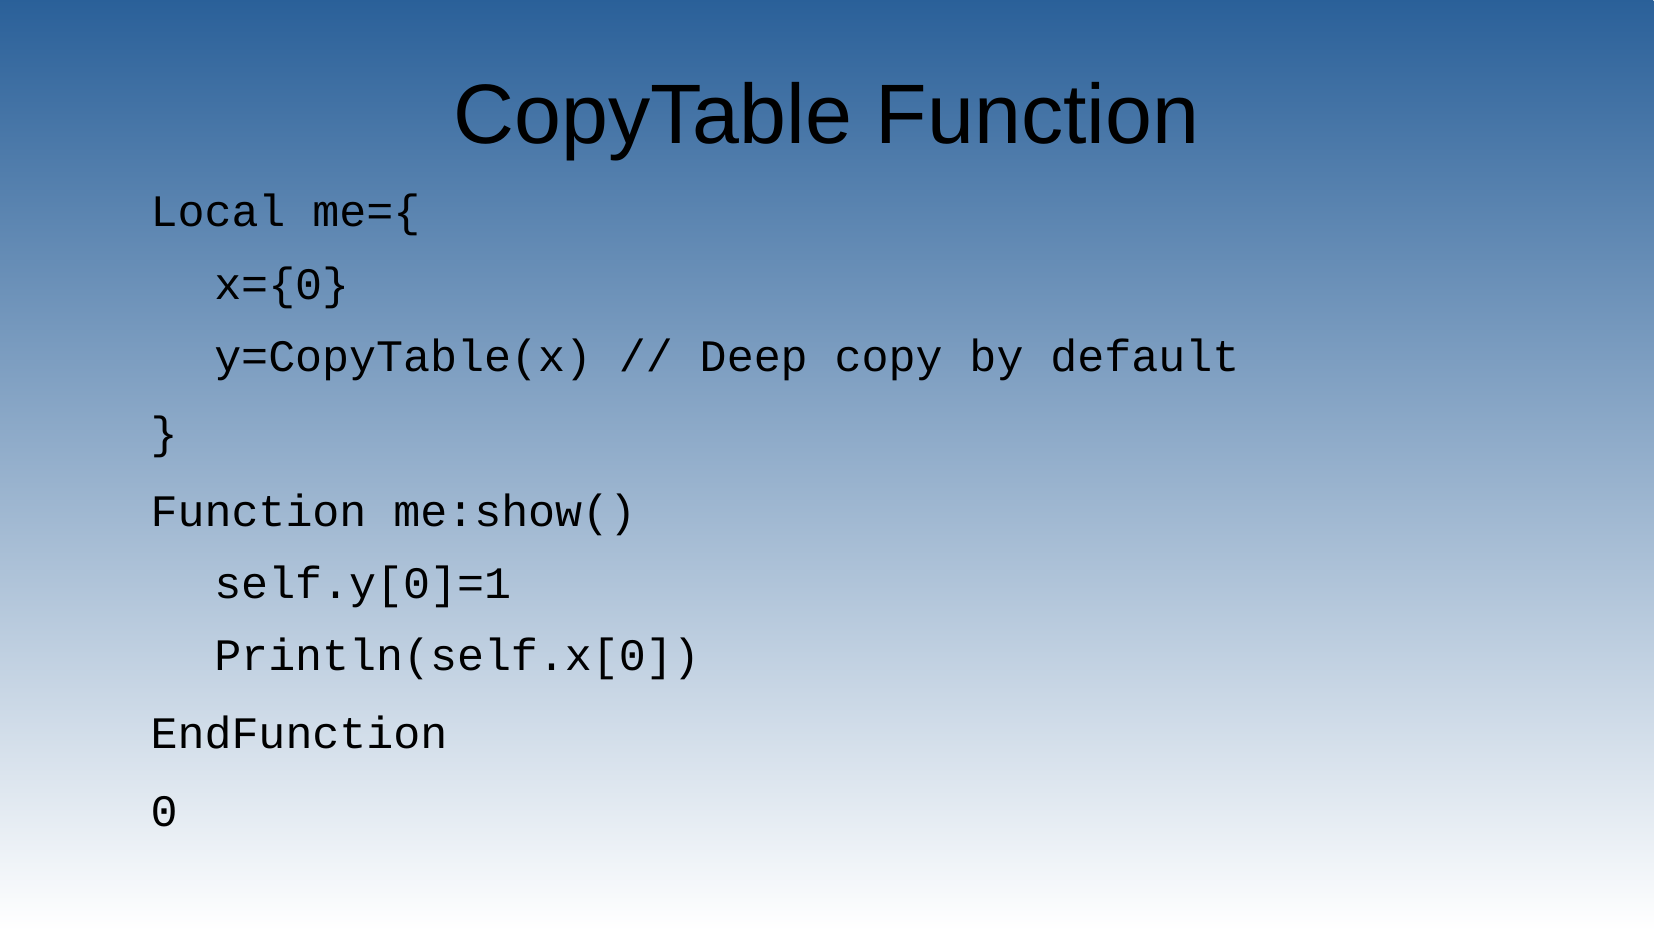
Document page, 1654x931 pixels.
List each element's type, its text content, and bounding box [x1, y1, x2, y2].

title CopyTable Function [82, 37, 1571, 193]
list Local me={ x={0} y=CopyTable(x) // Deep copy by default } Function me:show() self.y[0]=1 Println(self.x[0]) EndFunction 0 [86, 189, 1576, 844]
